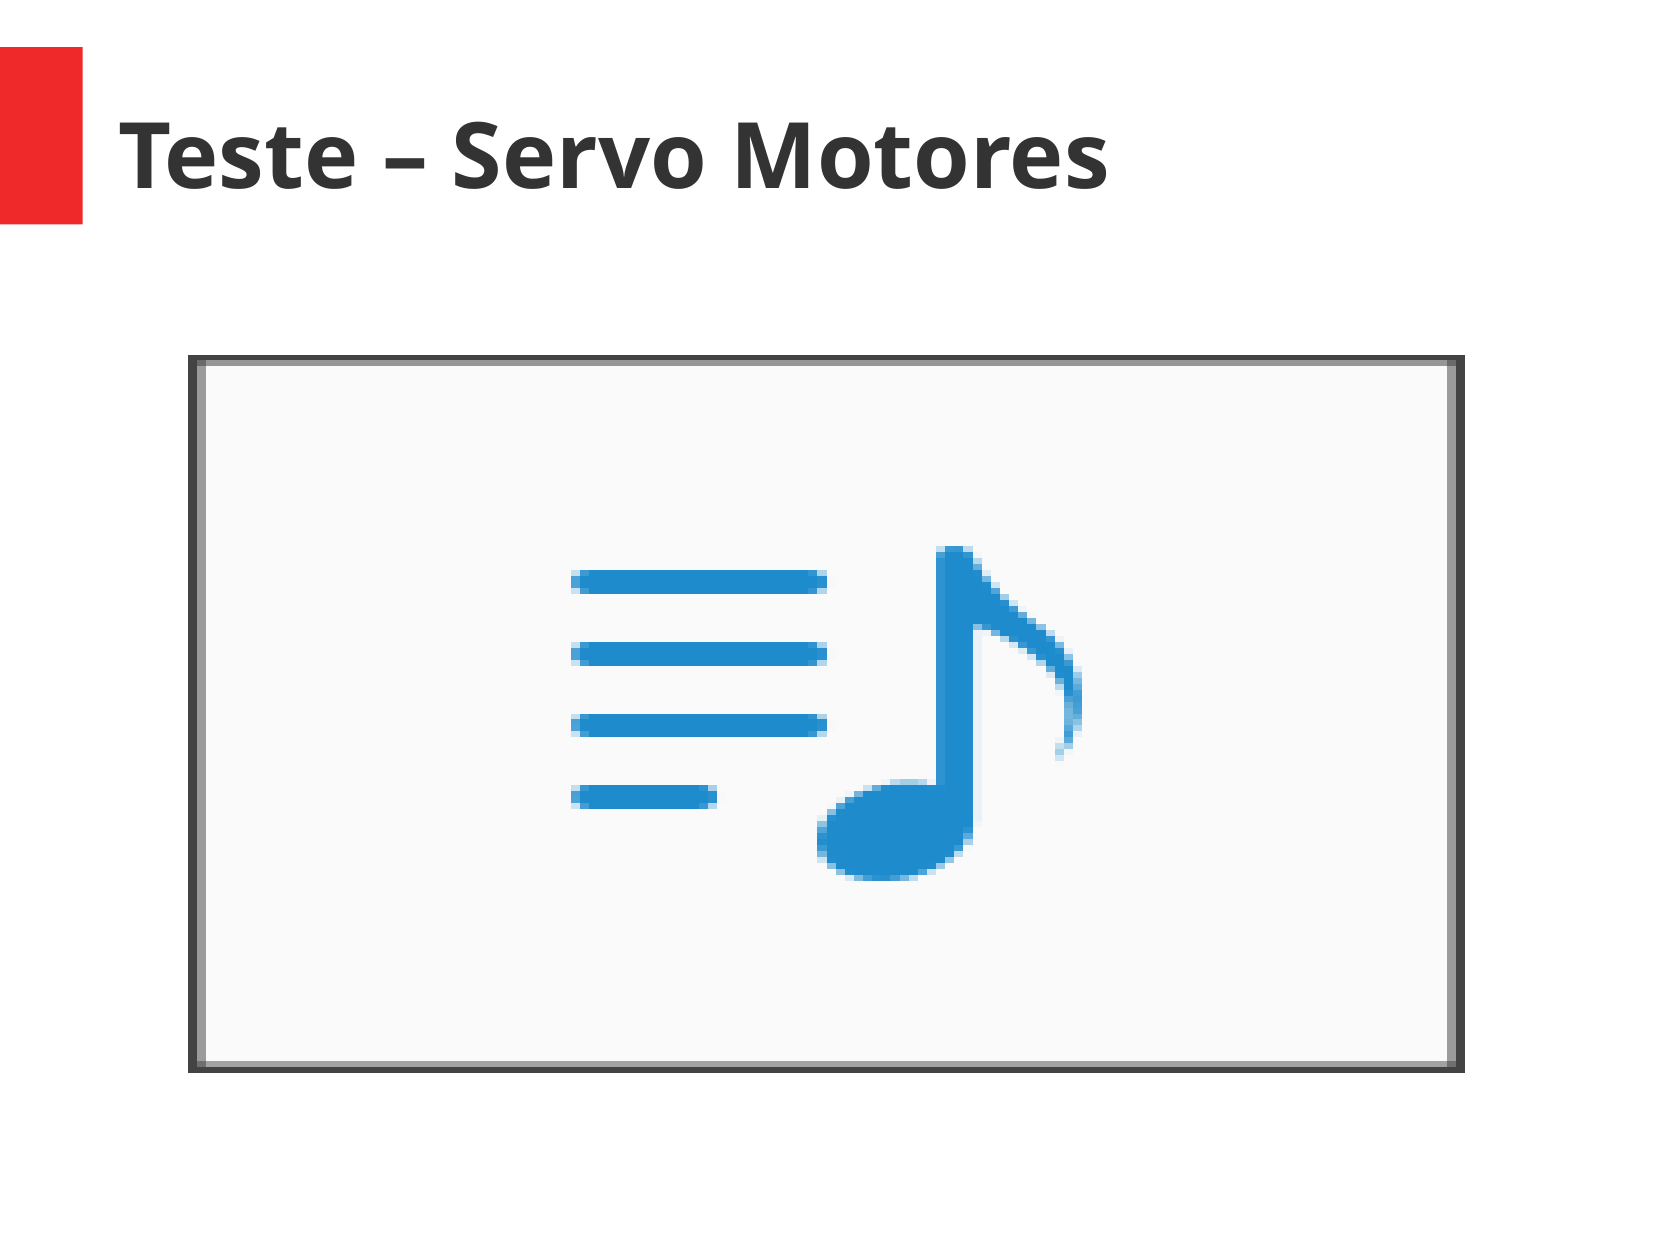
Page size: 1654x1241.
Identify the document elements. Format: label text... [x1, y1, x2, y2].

title Teste – Servo Motores [118, 49, 1571, 257]
text_box [187, 354, 1467, 1074]
